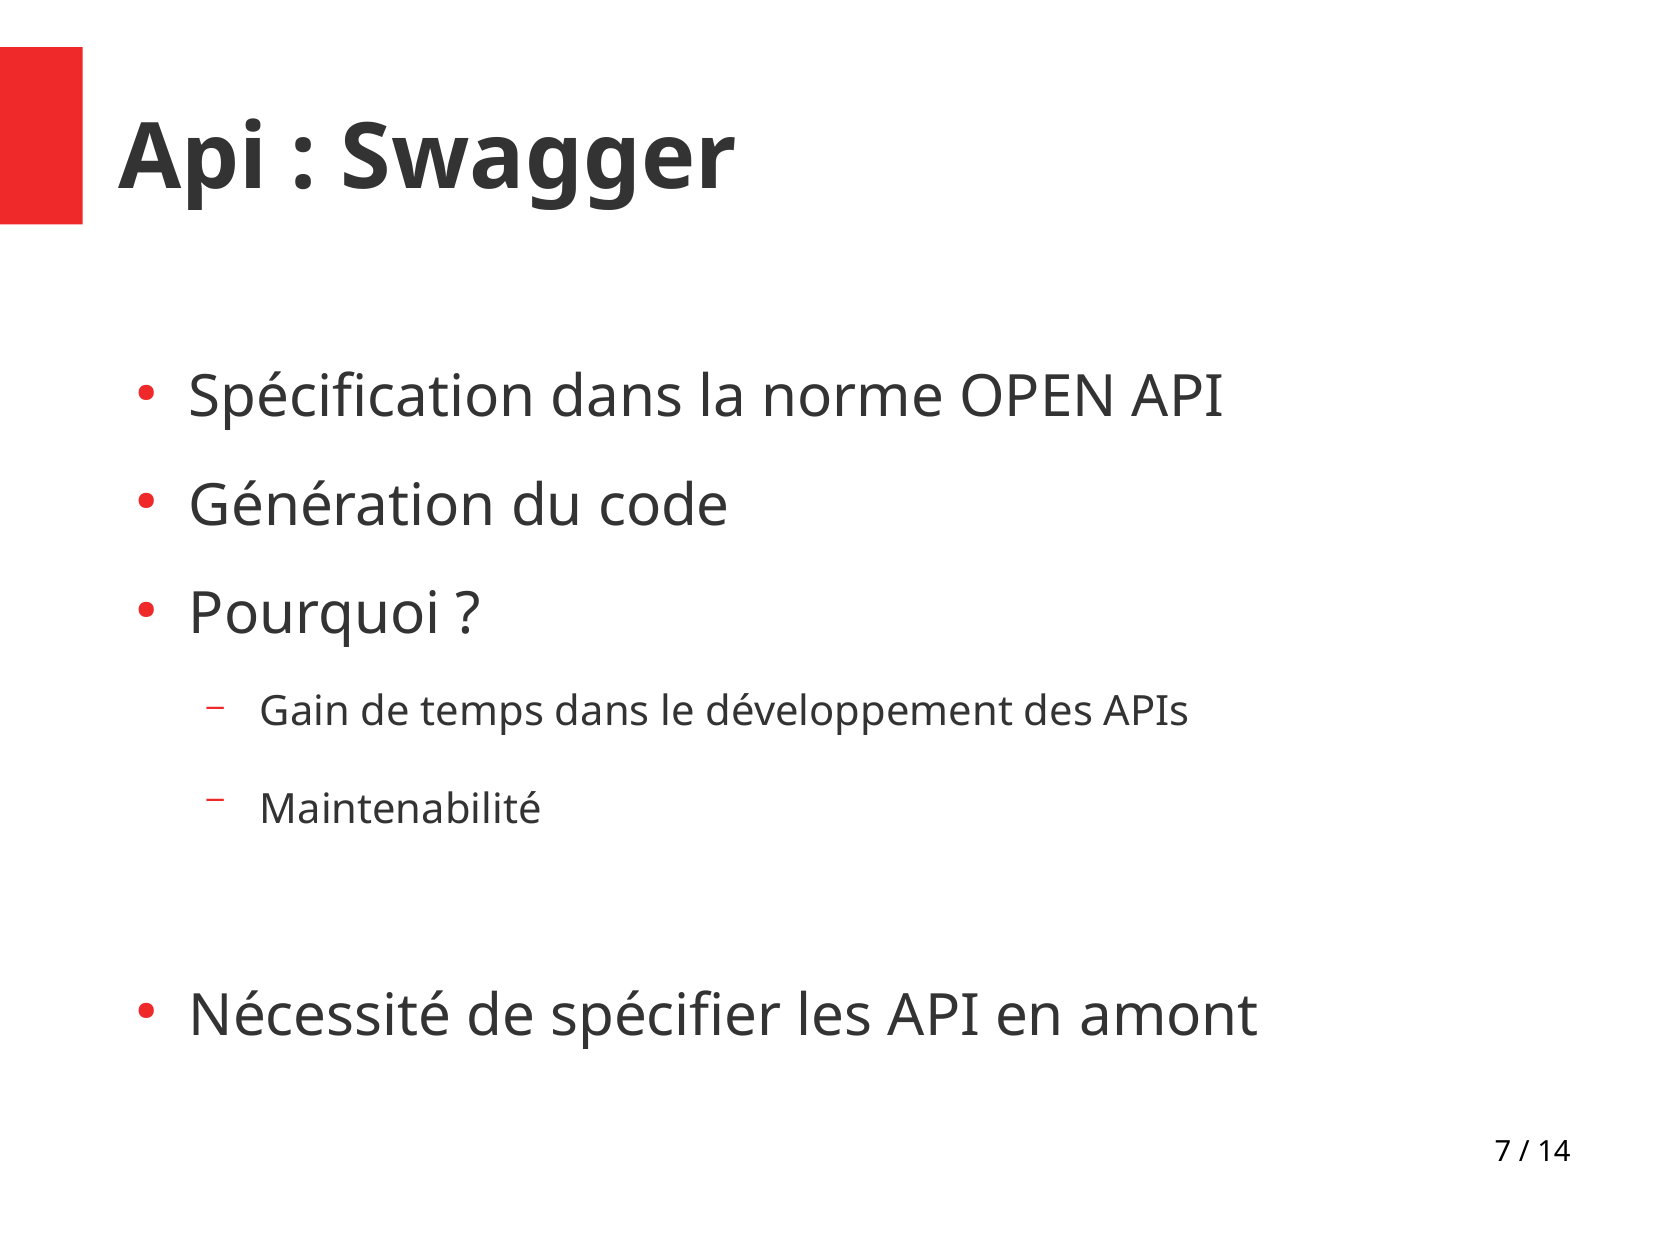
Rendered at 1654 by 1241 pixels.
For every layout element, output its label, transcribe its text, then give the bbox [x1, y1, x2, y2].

title Api : Swagger [118, 49, 1571, 257]
list Spécification dans la norme OPEN API Génération du code Pourquoi ? Gain de temps dans le développement des APIs Maintenabilité Nécessité de spécifier les API en amont [118, 354, 1536, 1074]
